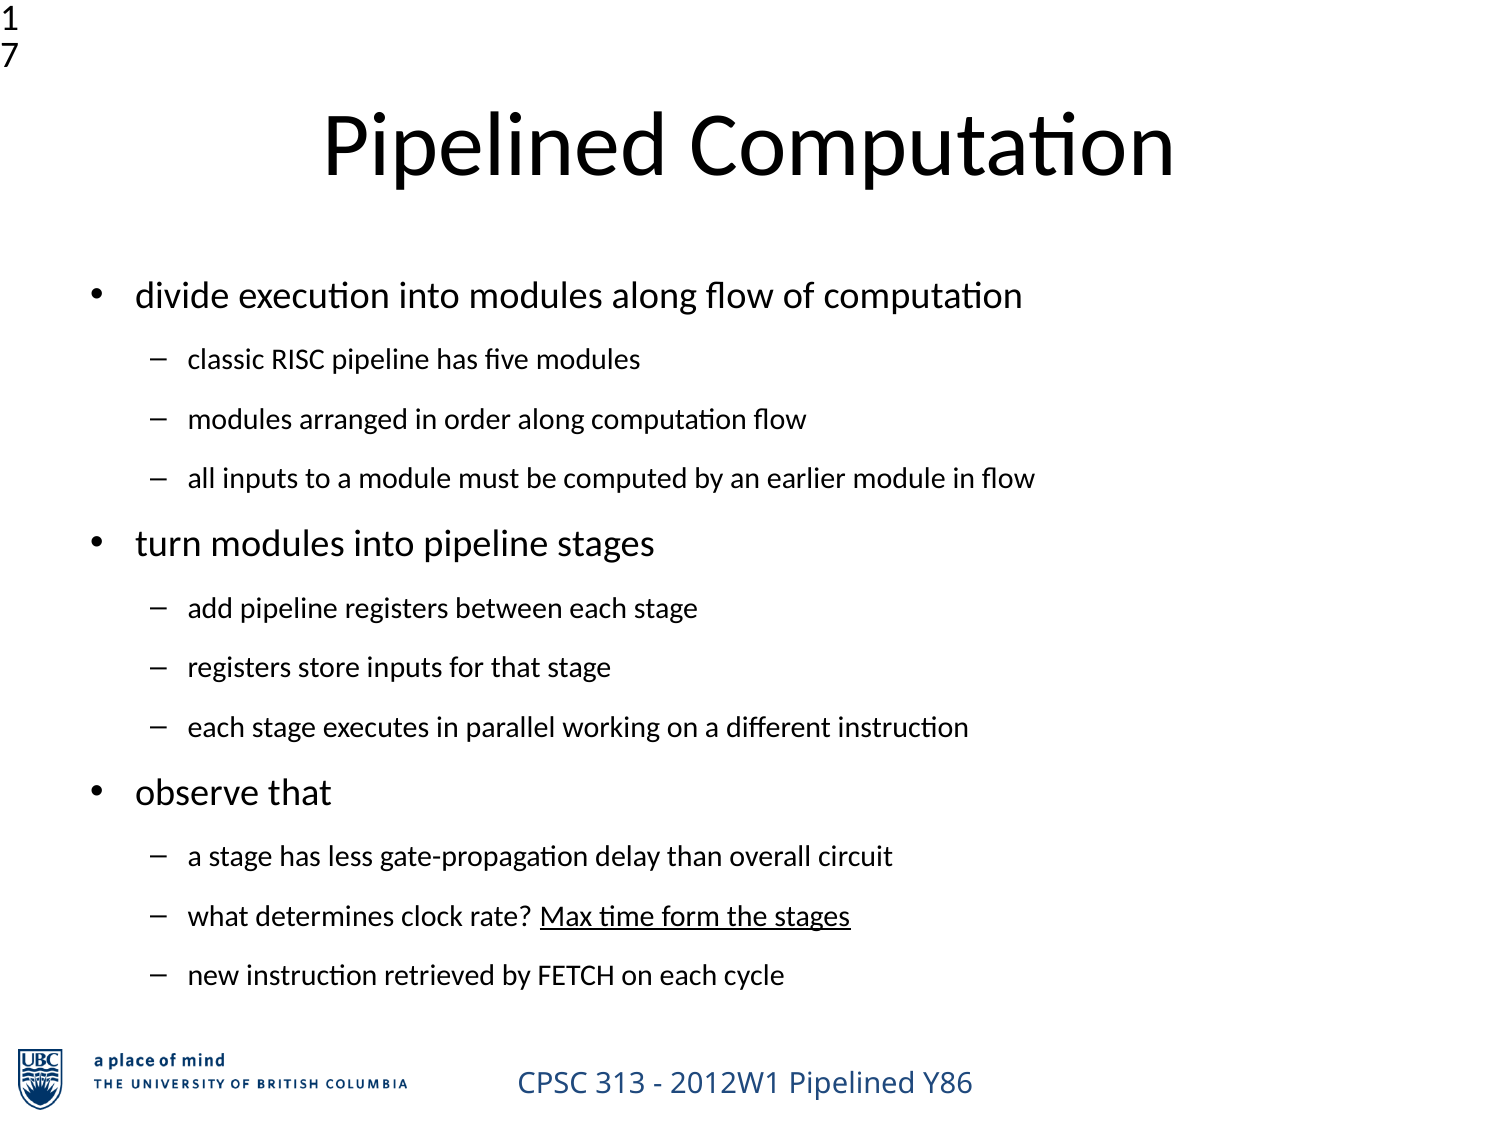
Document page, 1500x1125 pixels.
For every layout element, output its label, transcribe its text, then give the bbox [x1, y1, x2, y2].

picture [18, 1049, 407, 1110]
title Pipelined Computation [75, 45, 1425, 233]
list divide execution into modules along flow of computation classic RISC pipeline has five modules modules arranged in order along computation flow all inputs to a module must be computed by an earlier module in flow turn modules into pipeline stages add pipeline registers between each stage registers store inputs for that stage each stage executes in parallel working on a different instruction observe that a stage has less gate-propagation delay than overall circuit what determines clock rate? Max time form the stages new instruction retrieved by FETCH on each cycle [75, 262, 1425, 1005]
